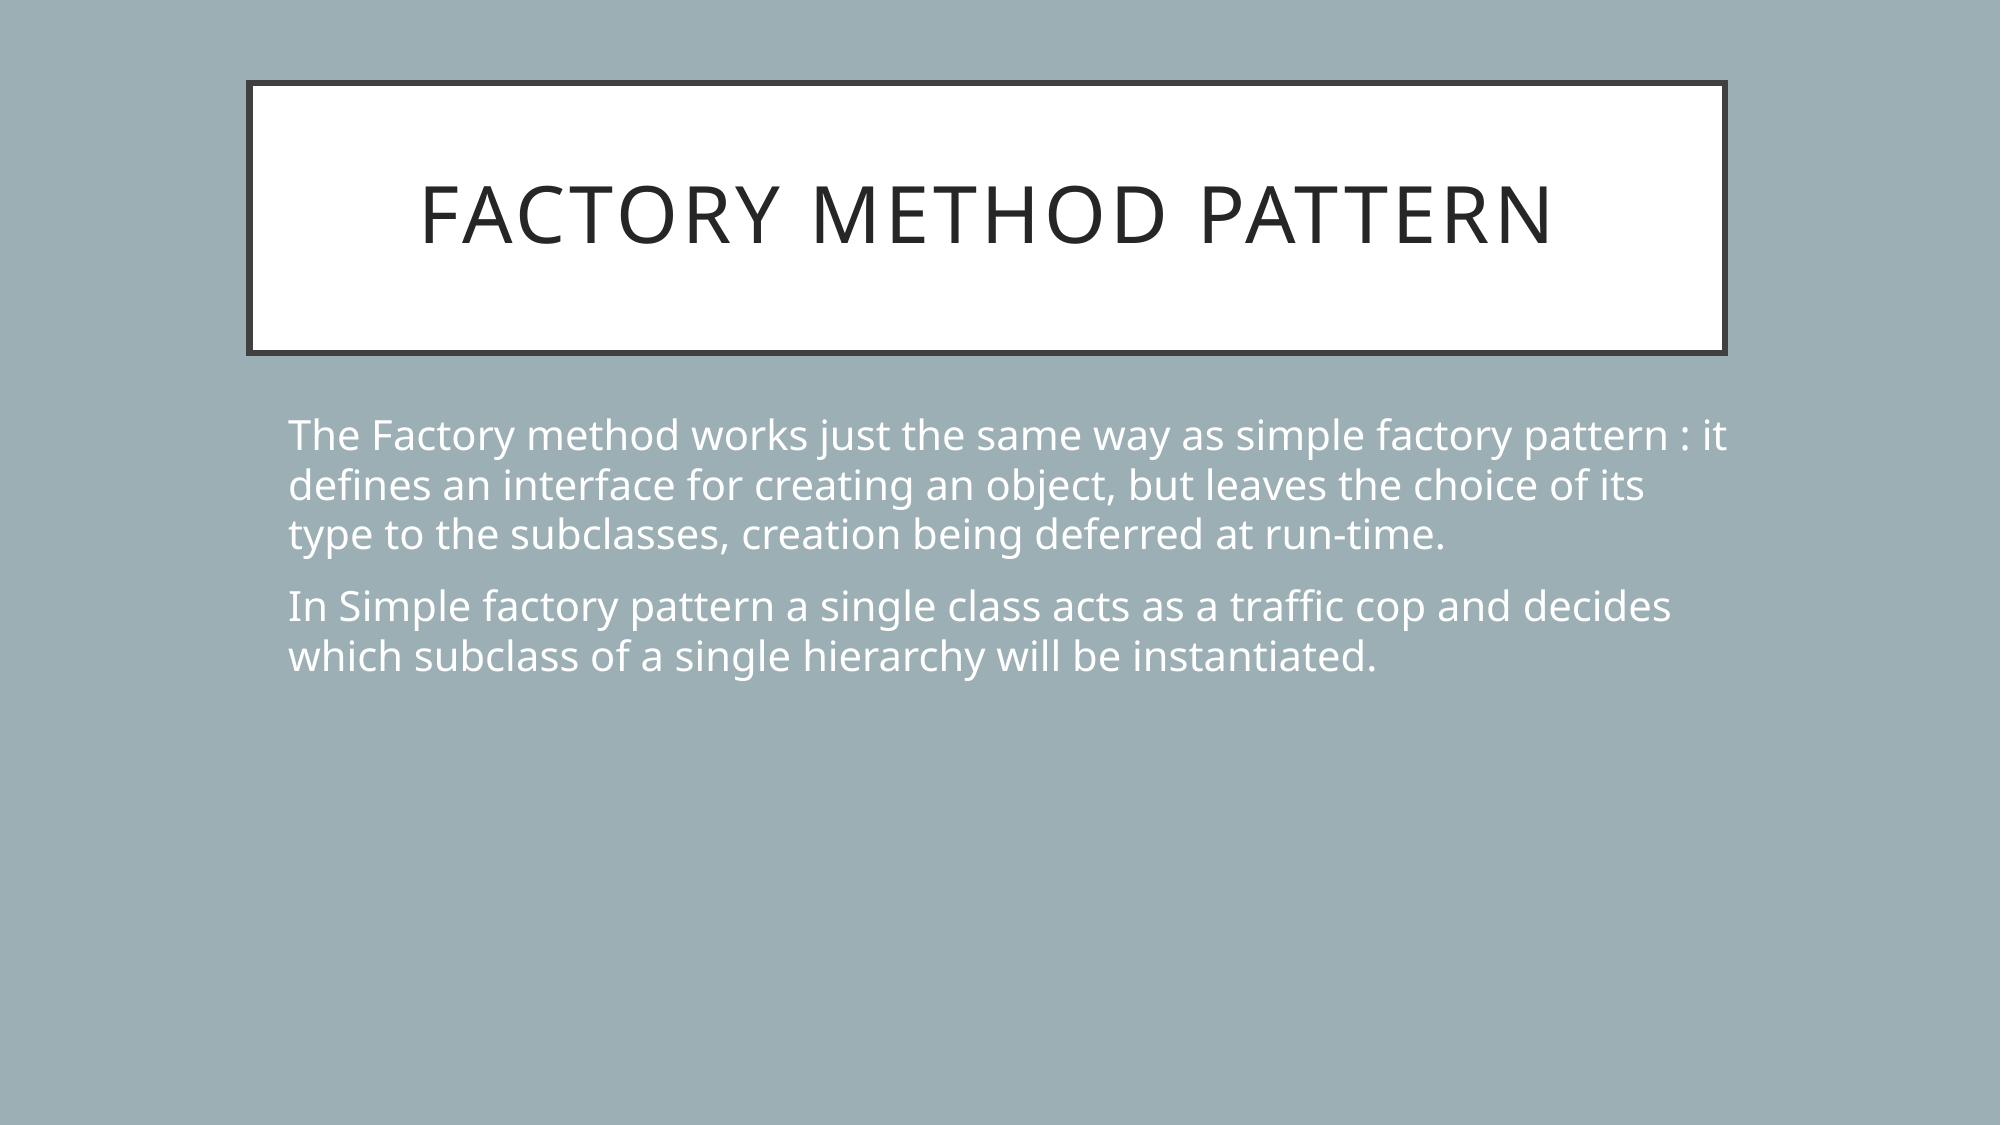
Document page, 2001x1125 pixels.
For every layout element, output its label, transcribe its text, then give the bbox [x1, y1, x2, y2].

title Factory Method pattern [249, 82, 1725, 353]
subtitle The Factory method works just the same way as simple factory pattern : it defines an interface for creating an object, but leaves the choice of its type to the subclasses, creation being deferred at run-time. In Simple factory pattern a single class acts as a traffic cop and decides which subclass of a single hierarchy will be instantiated. [273, 400, 1749, 782]
